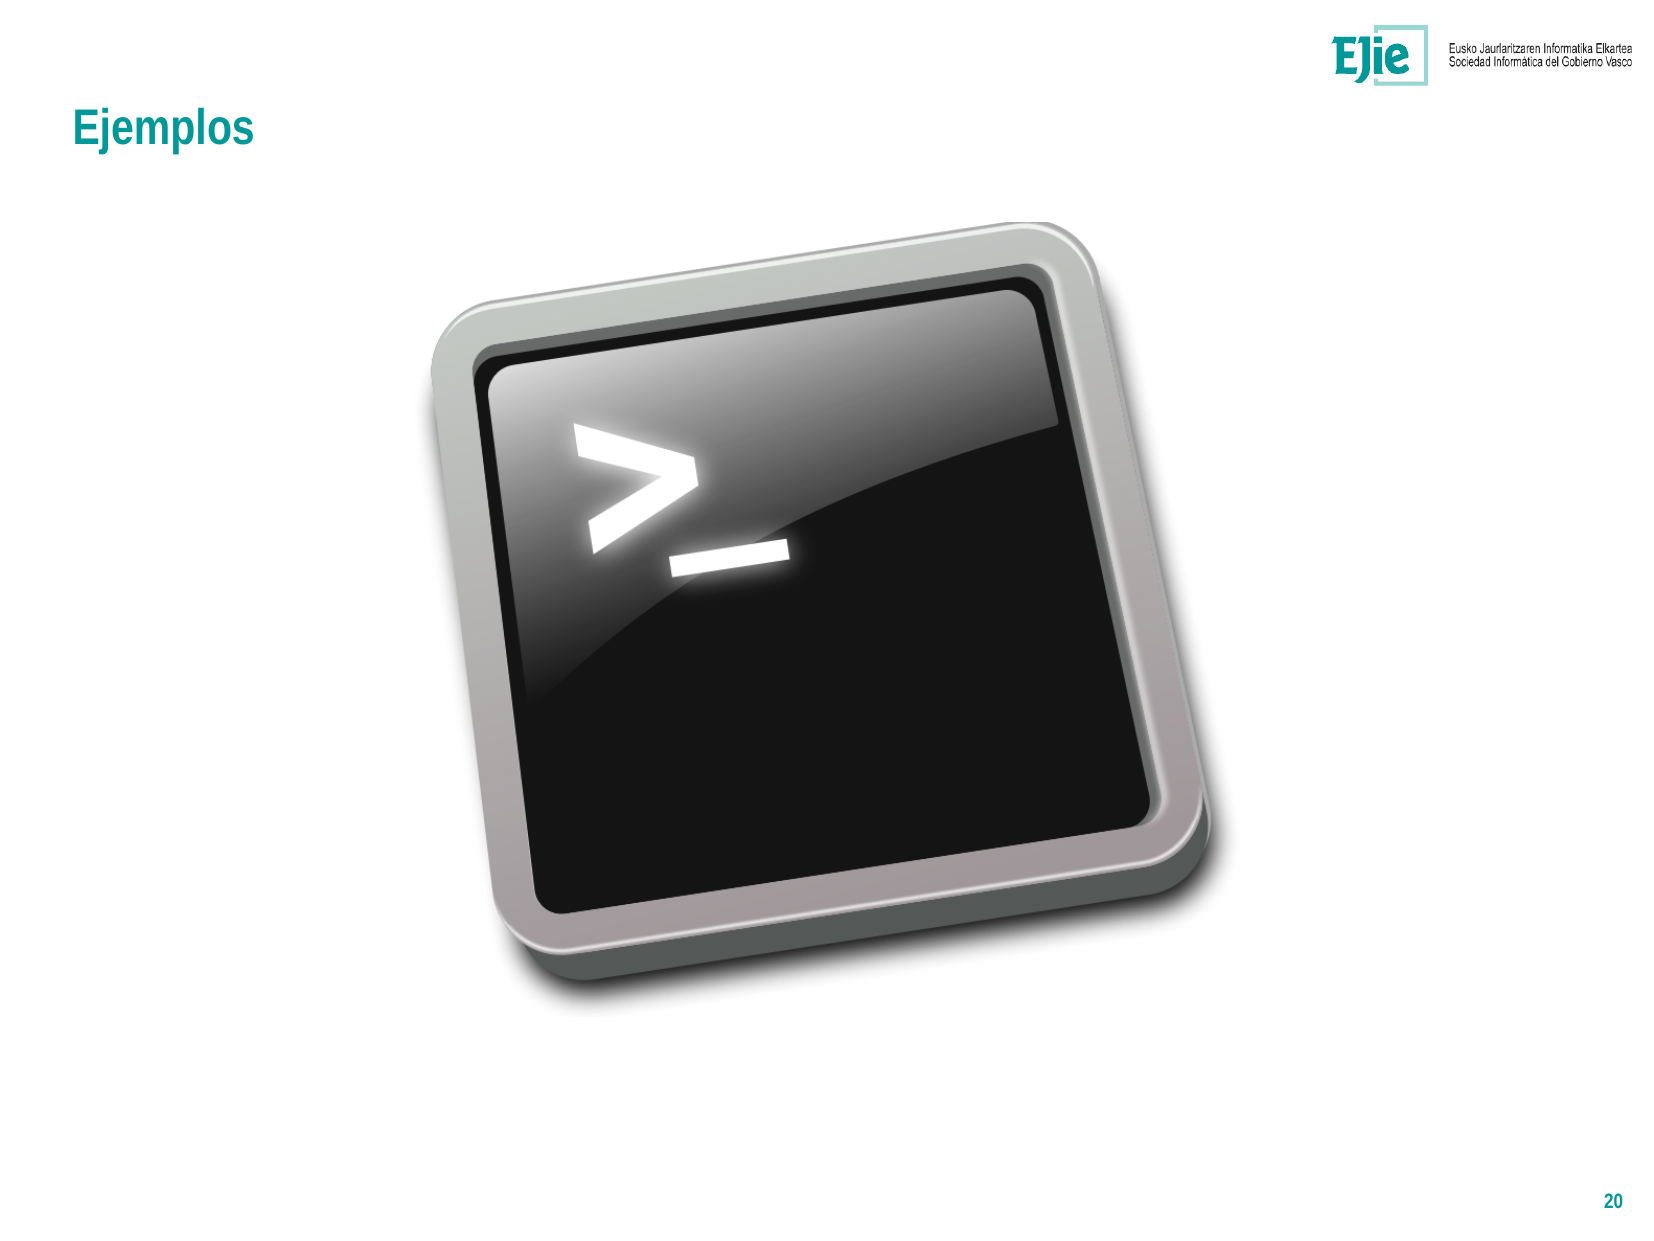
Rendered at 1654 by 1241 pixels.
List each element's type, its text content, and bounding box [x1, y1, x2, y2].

title Ejemplos [57, 7, 1248, 162]
picture [414, 222, 1240, 1017]
slide_number <número> [1583, 1166, 1644, 1233]
picture [1331, 24, 1632, 86]
